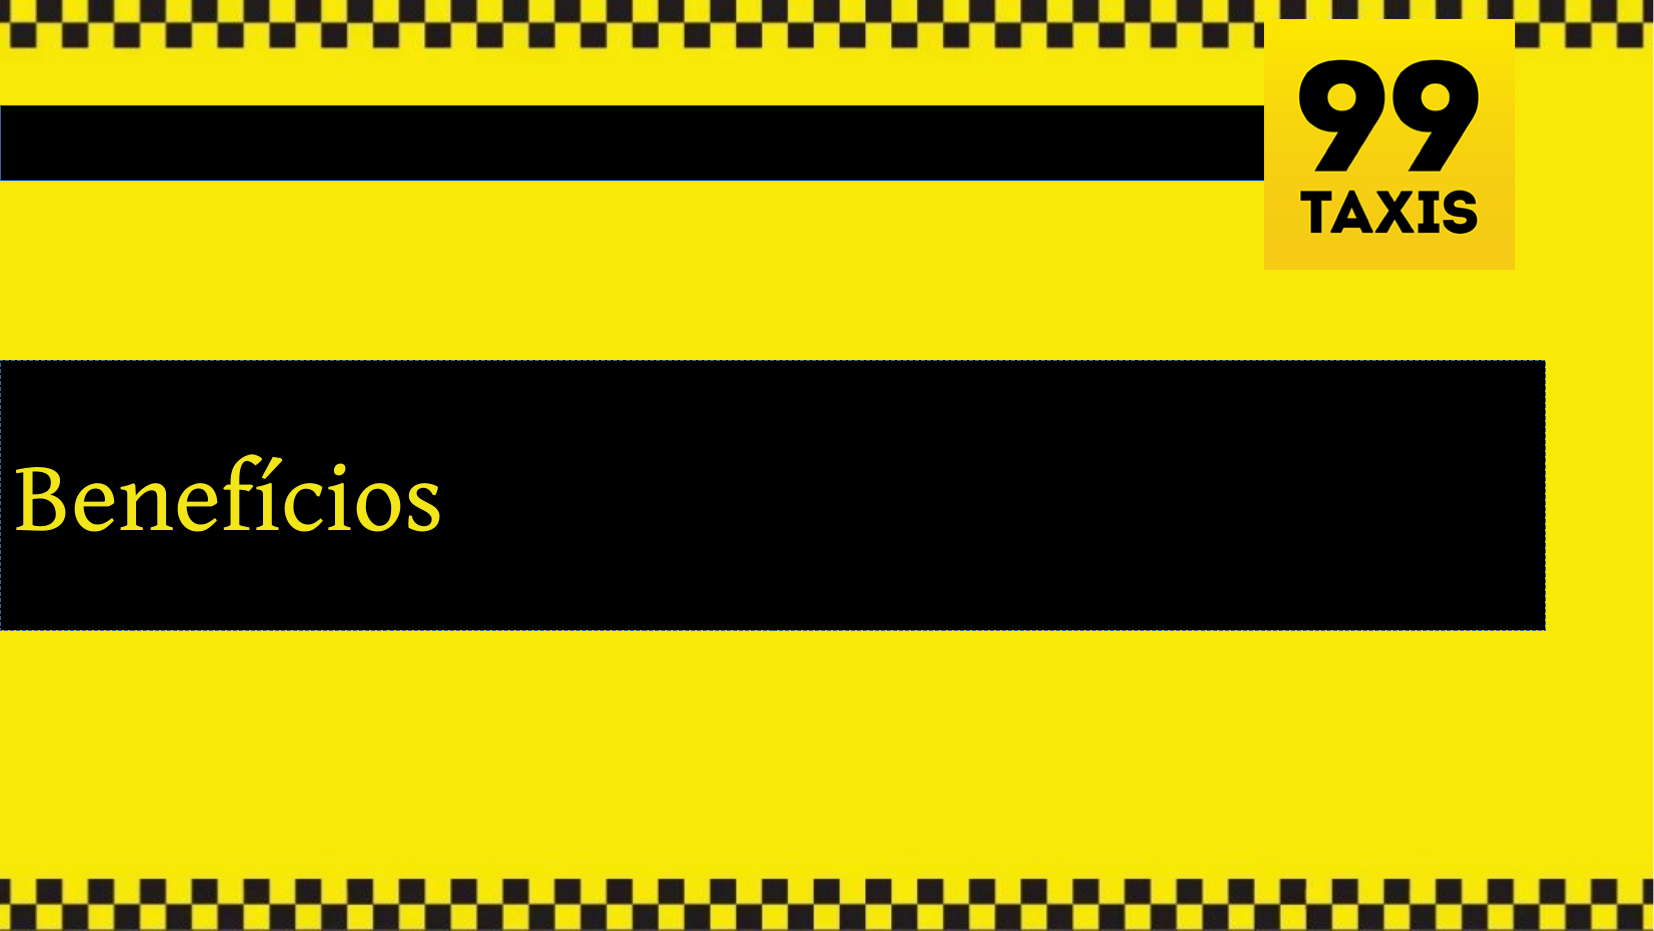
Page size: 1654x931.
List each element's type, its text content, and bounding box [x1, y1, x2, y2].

picture [0, 0, 1654, 931]
text_box [0, 360, 1546, 631]
text_box Benefícios [0, 435, 1111, 566]
text_box [0, 105, 1264, 181]
